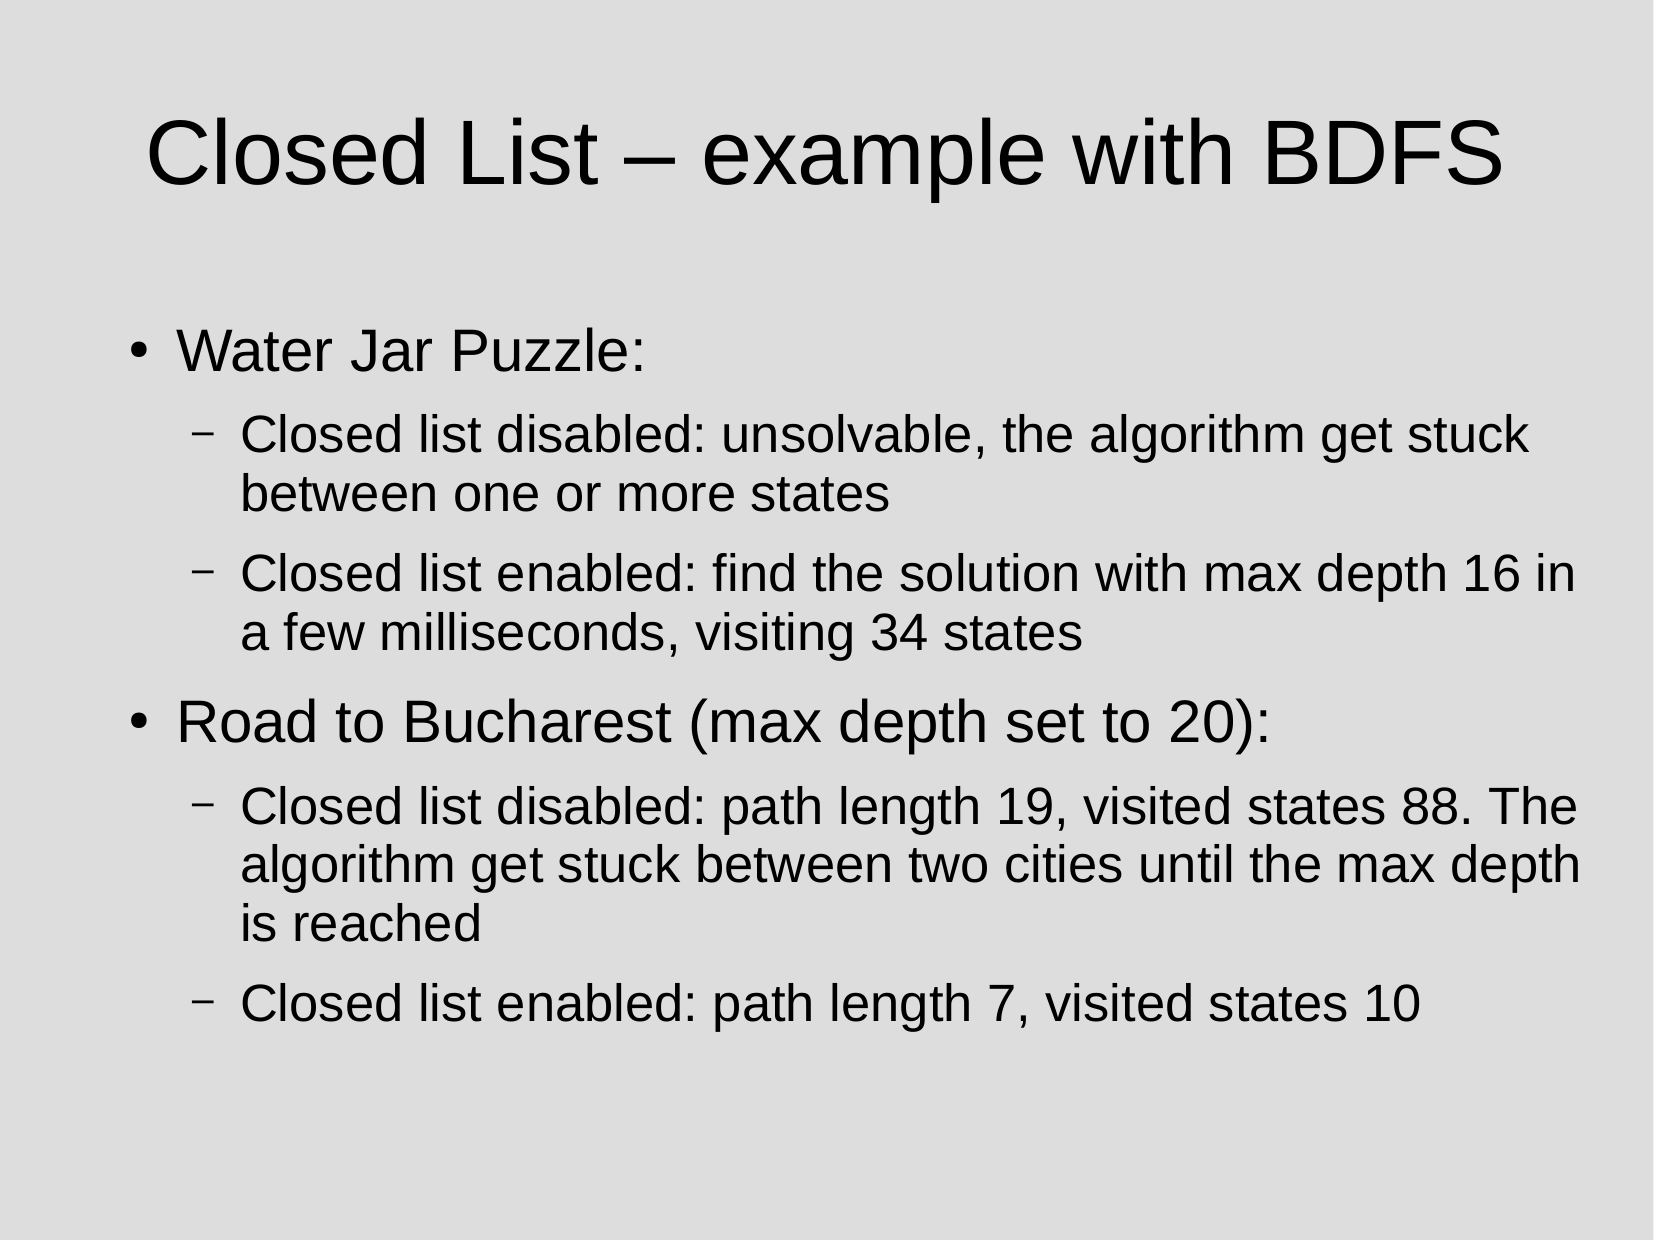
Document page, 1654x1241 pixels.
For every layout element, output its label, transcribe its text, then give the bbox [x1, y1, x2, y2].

title Closed List – example with BDFS [82, 49, 1571, 257]
list Water Jar Puzzle: Closed list disabled: unsolvable, the algorithm get stuck between one or more states Closed list enabled: find the solution with max depth 16 in a few milliseconds, visiting 34 states Road to Bucharest (max depth set to 20): Closed list disabled: path length 19, visited states 88. The algorithm get stuck between two cities until the max depth is reached Closed list enabled: path length 7, visited states 10 [112, 317, 1601, 1037]
